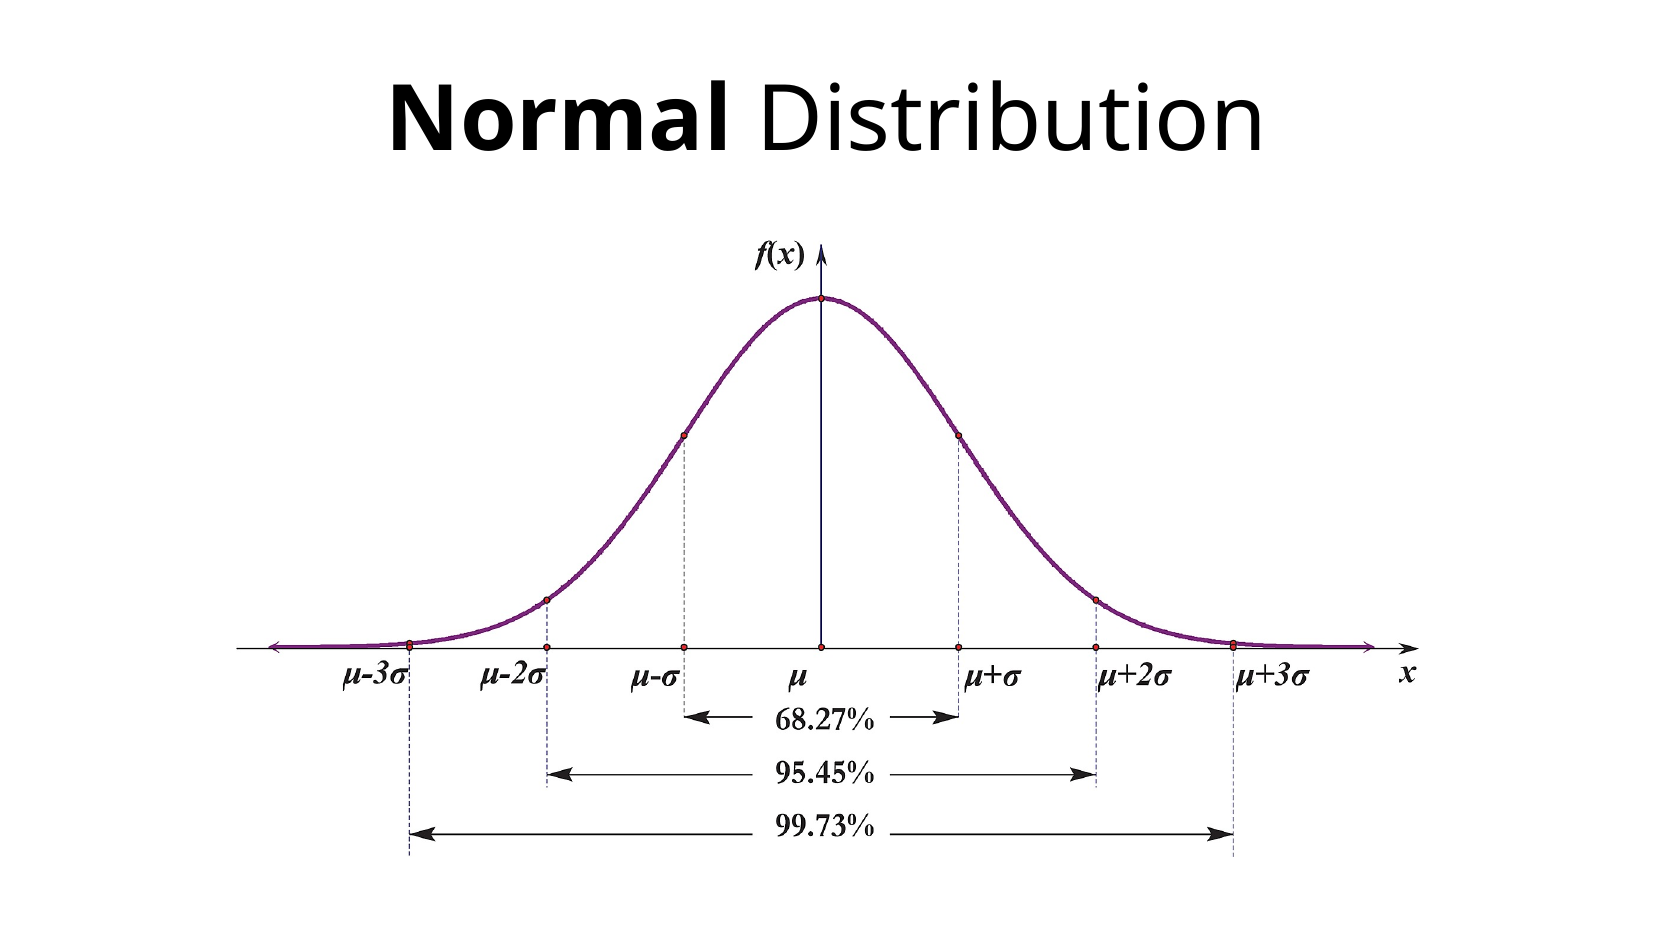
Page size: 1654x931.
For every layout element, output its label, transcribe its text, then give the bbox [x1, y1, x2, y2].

picture [236, 240, 1419, 857]
title Normal Distribution [82, 37, 1571, 193]
